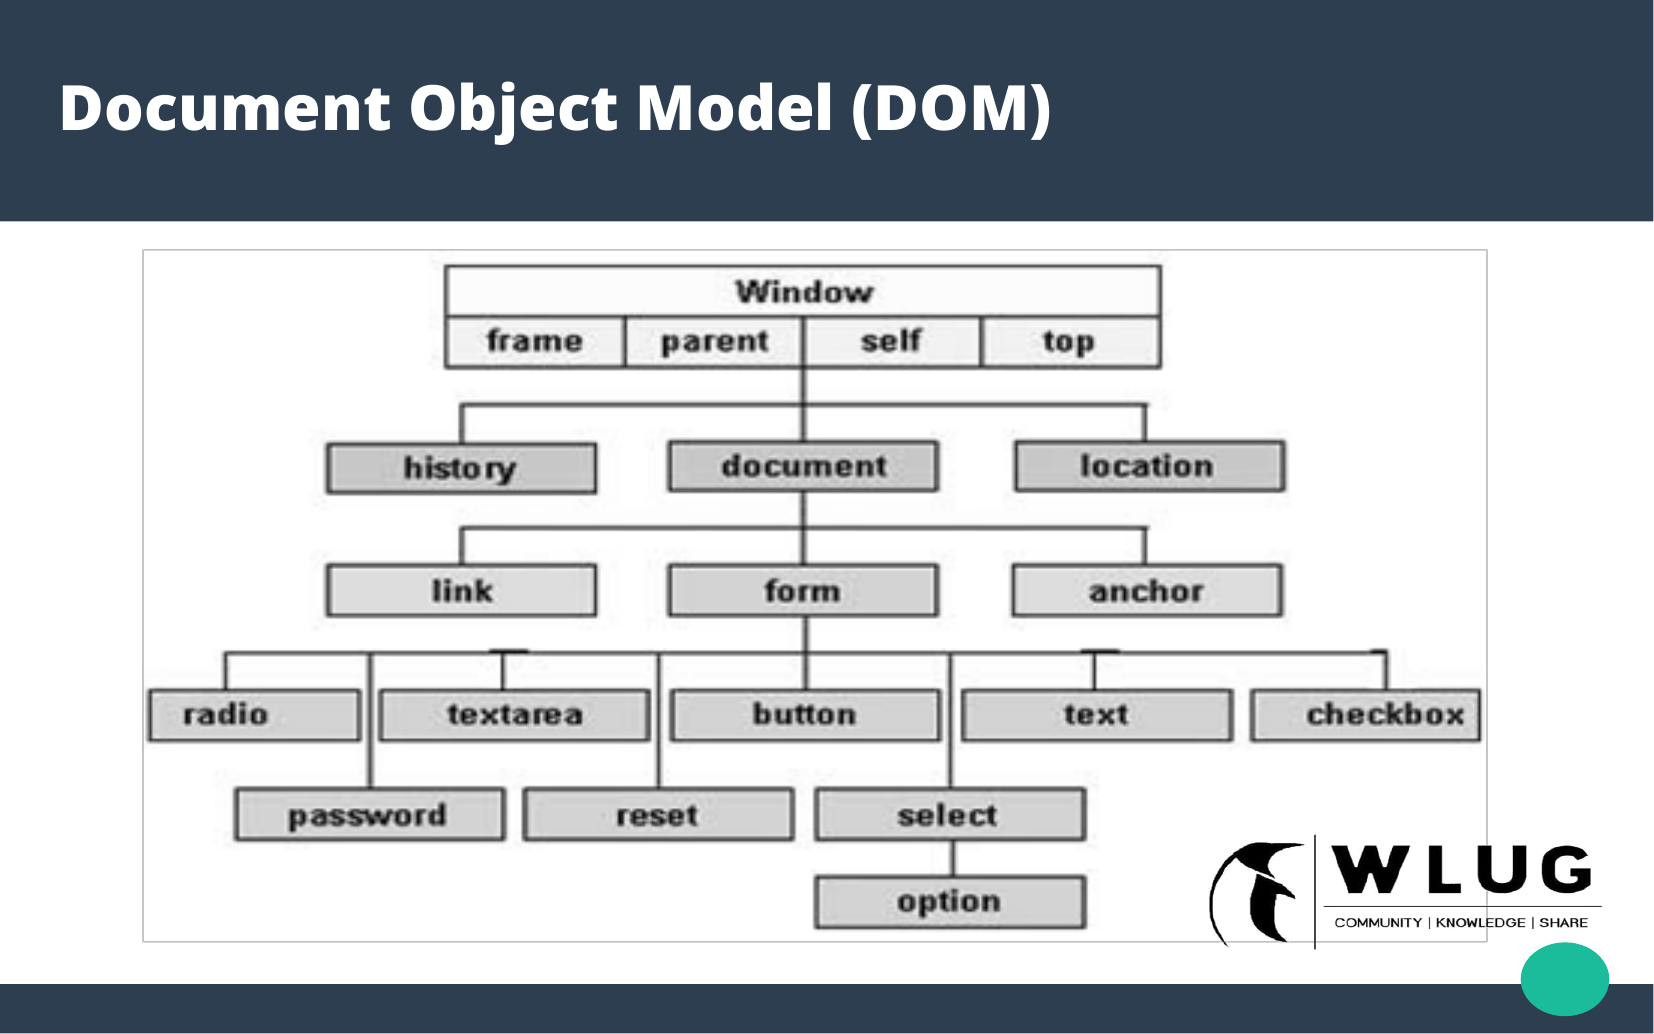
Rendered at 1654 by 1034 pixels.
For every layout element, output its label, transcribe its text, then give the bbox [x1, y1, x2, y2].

picture [141, 248, 1616, 955]
title Document Object Model (DOM) [59, 41, 1595, 173]
